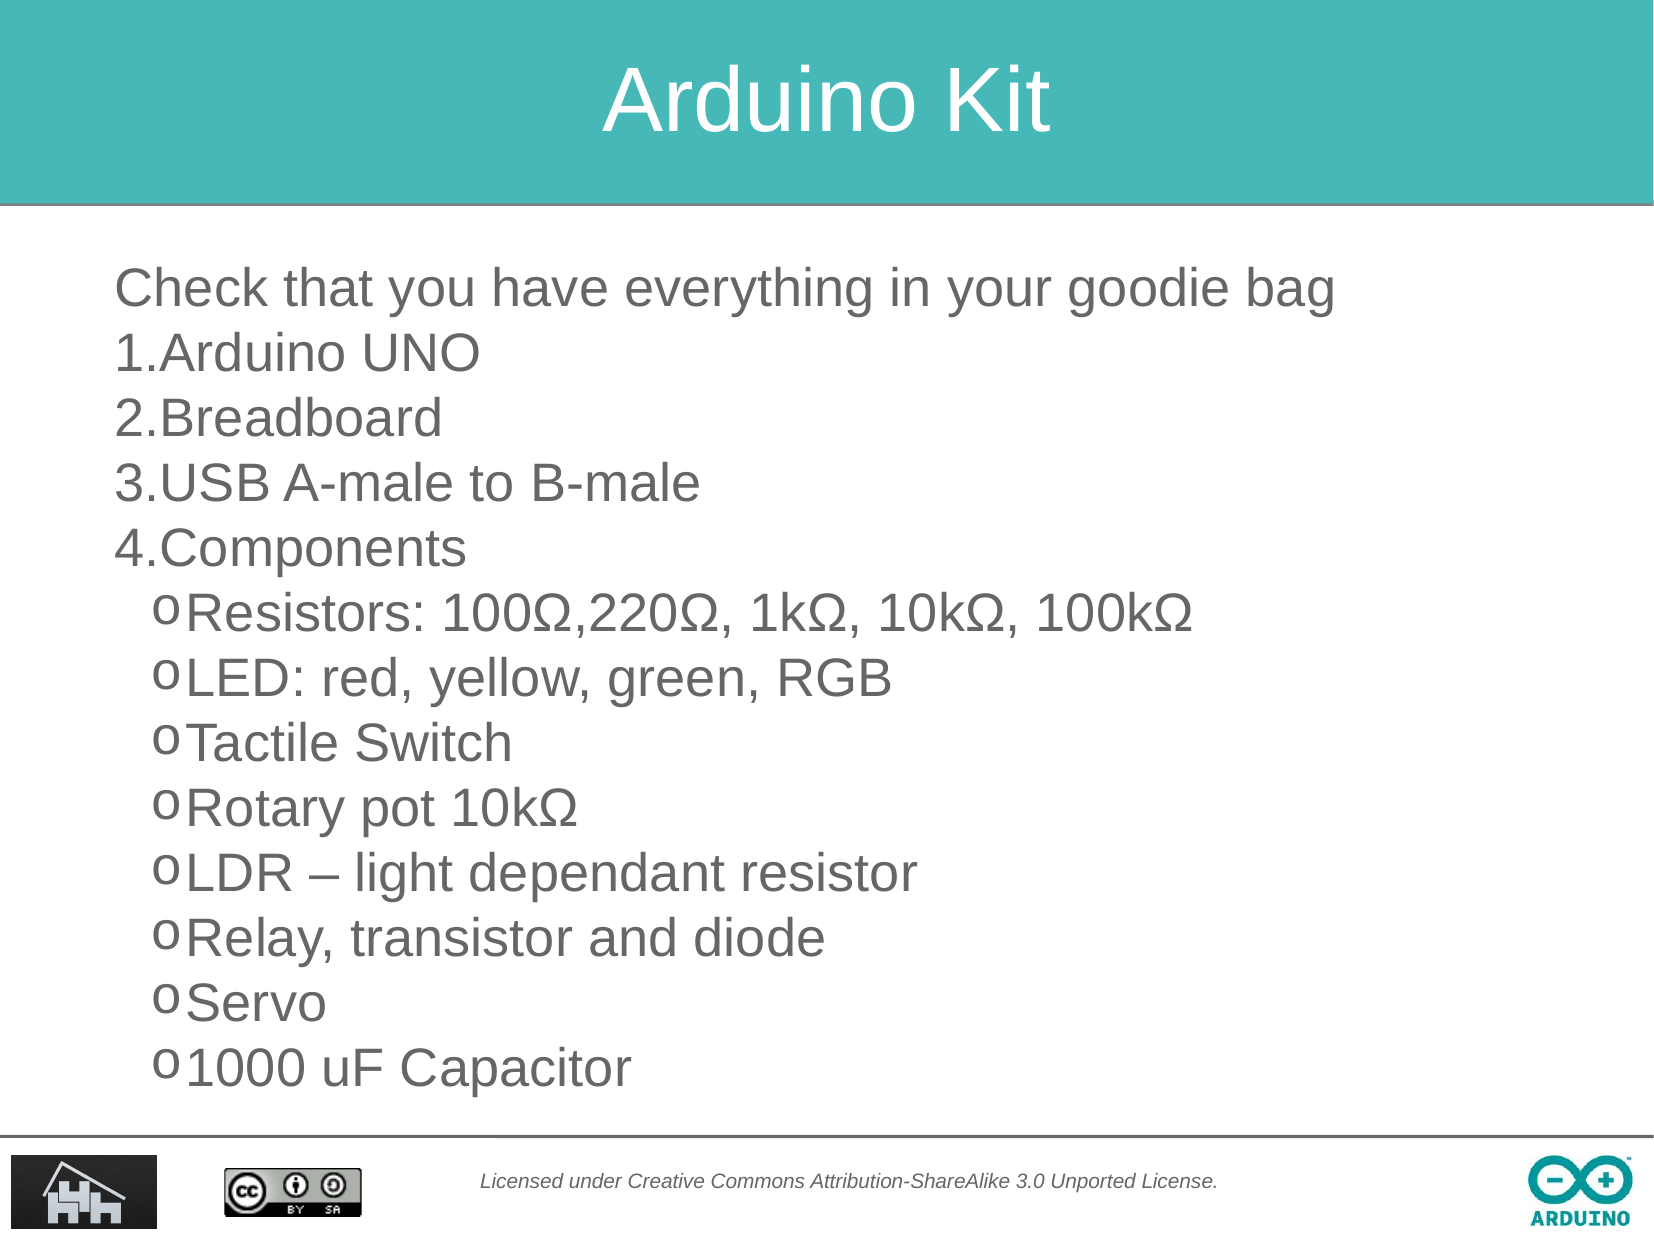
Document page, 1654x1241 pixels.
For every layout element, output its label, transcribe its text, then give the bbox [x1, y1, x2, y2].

picture [1498, 1149, 1654, 1233]
title Arduino Kit [0, 0, 1654, 204]
picture [11, 1155, 157, 1229]
picture [224, 1168, 362, 1217]
text_box Check that you have everything in your goodie bag Arduino UNO Breadboard USB A-male to B-male Components Resistors: 100Ω,220Ω, 1kΩ, 10kΩ, 100kΩ LED: red, yellow, green, RGB Tactile Switch Rotary pot 10kΩ LDR – light dependant resistor Relay, transistor and diode Servo 1000 uF Capacitor [99, 237, 1548, 1087]
